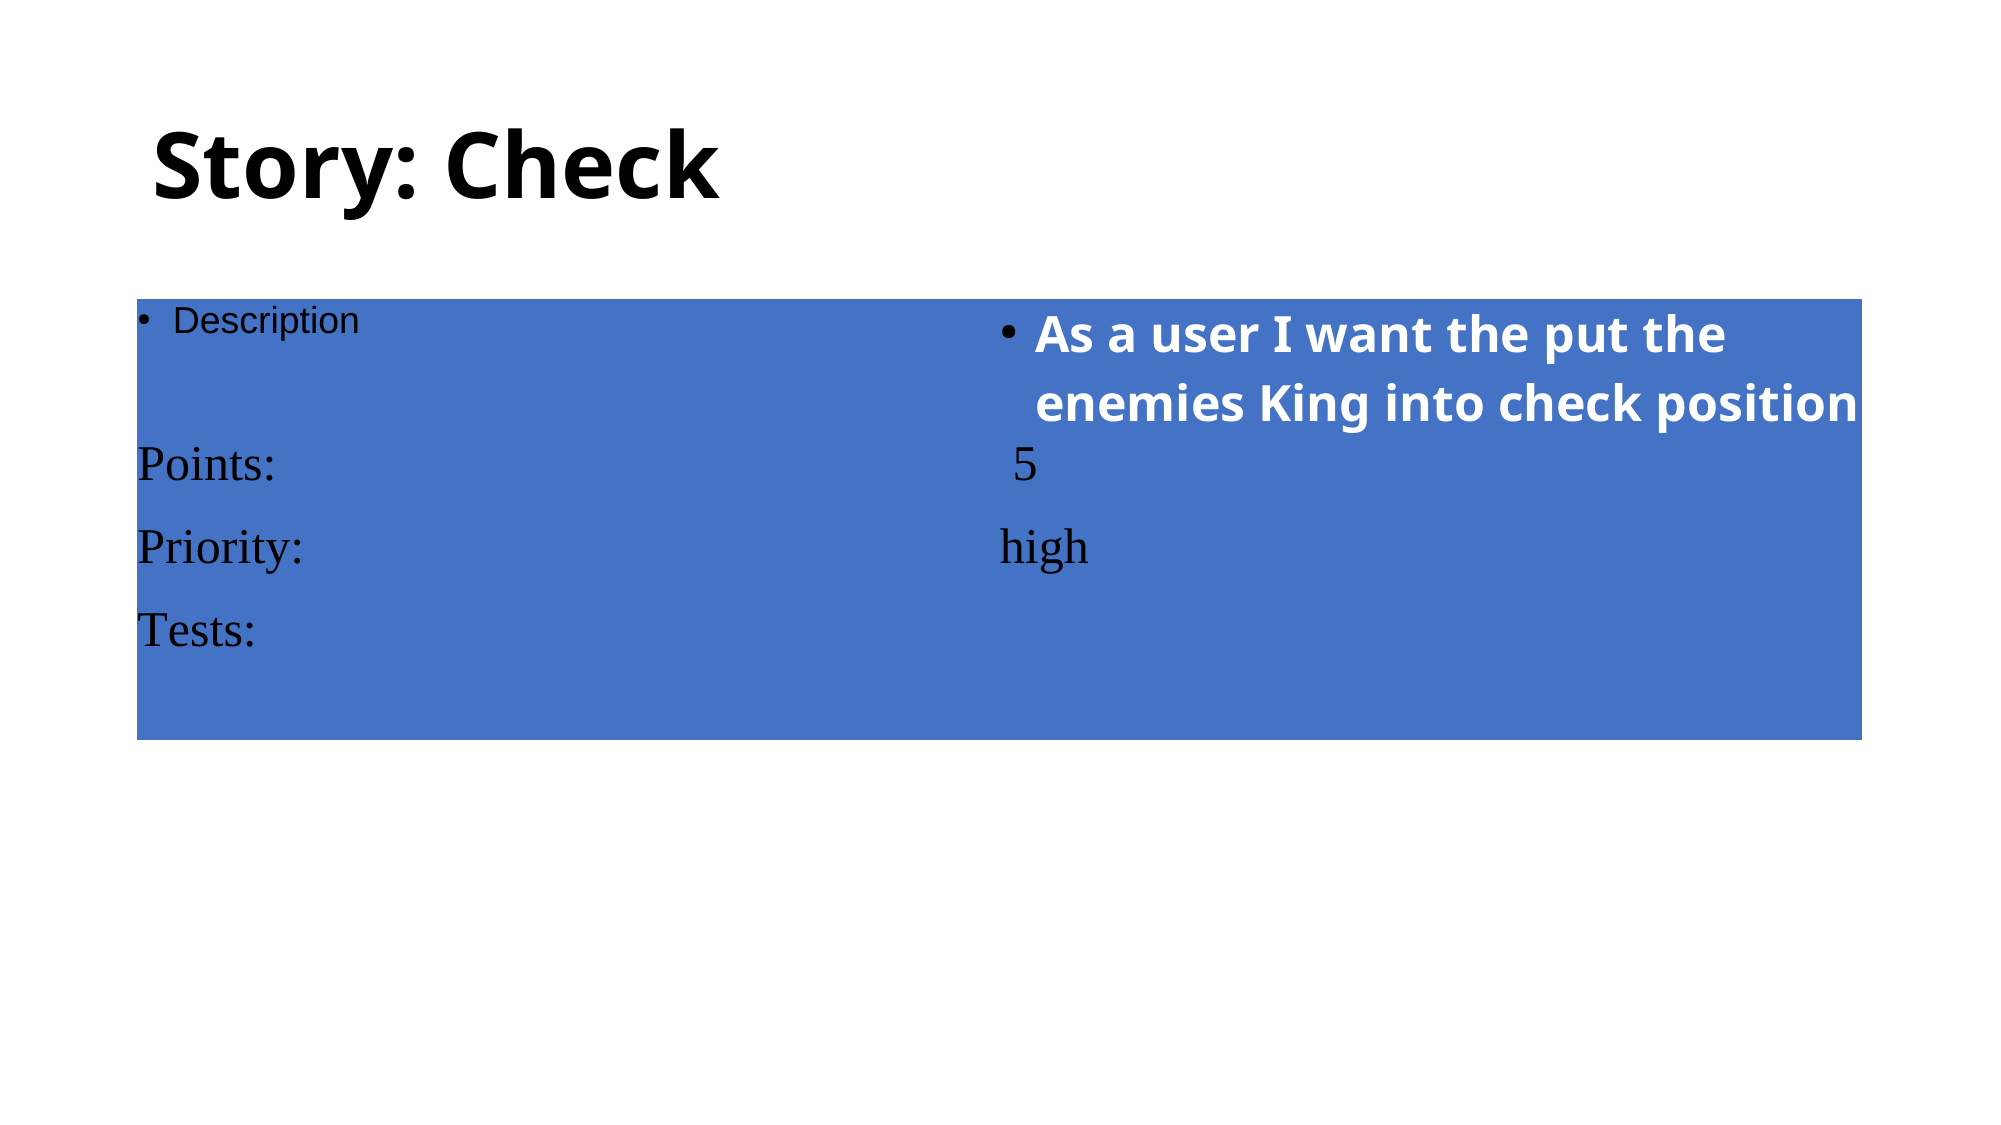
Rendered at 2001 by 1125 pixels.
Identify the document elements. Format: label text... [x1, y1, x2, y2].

table_cell [1000, 684, 1862, 740]
table_cell Tests: [137, 602, 1000, 684]
table_cell high [1000, 519, 1862, 602]
table_header As a user I want the put the enemies King into check position [1000, 299, 1862, 436]
table_cell Points: [137, 436, 1000, 519]
table_cell 5 [1000, 436, 1862, 519]
table_cell [1000, 602, 1862, 684]
table_header Description [137, 299, 1000, 436]
title Story: Check [137, 59, 1863, 278]
table_cell [137, 684, 1000, 740]
table_cell Priority: [137, 519, 1000, 602]
